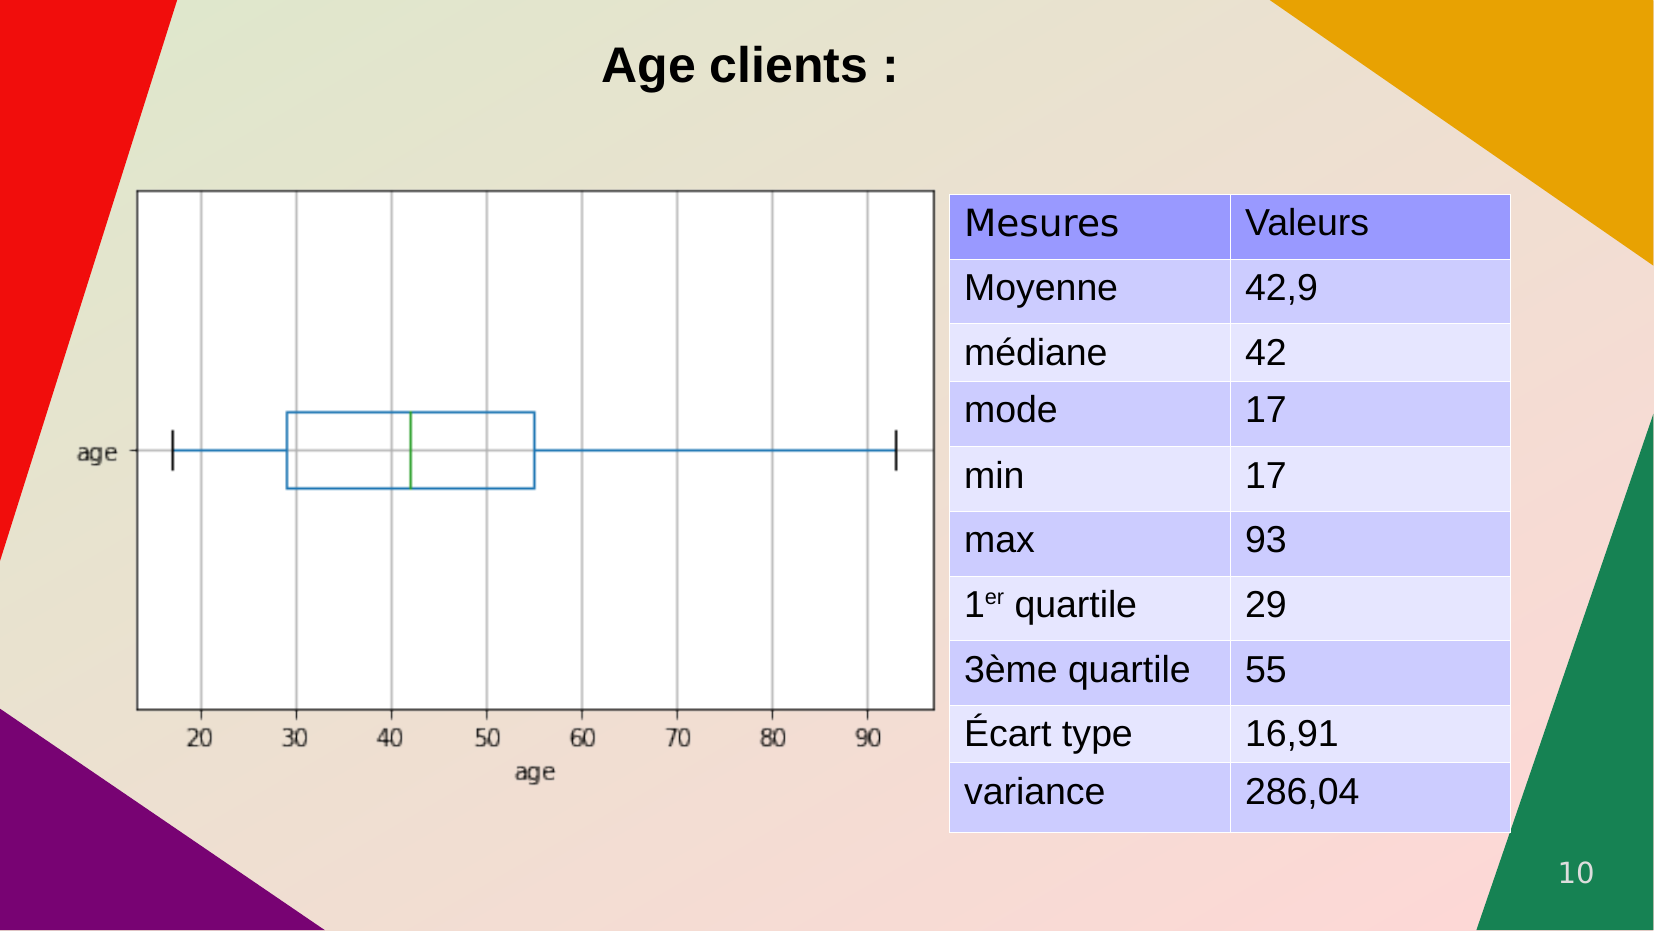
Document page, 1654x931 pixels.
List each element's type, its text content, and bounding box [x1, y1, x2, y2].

picture [58, 176, 948, 800]
table_cell 17 [1231, 447, 1510, 511]
table_cell médiane [950, 324, 1230, 381]
table_header Mesures [950, 195, 1230, 259]
table_cell 286,04 [1231, 763, 1510, 832]
table_cell 29 [1231, 577, 1510, 640]
table_cell 42,9 [1231, 260, 1510, 323]
table_cell 3ème quartile [950, 641, 1230, 705]
table_cell max [950, 512, 1230, 576]
table_cell 17 [1231, 382, 1510, 446]
table_cell 93 [1231, 512, 1510, 576]
table_cell 16,91 [1231, 706, 1510, 762]
table_header Valeurs [1231, 195, 1510, 259]
table_cell 55 [1231, 641, 1510, 705]
table_cell 42 [1231, 324, 1510, 381]
table_cell Moyenne [950, 260, 1230, 323]
table_cell Écart type [950, 706, 1230, 762]
table_cell variance [950, 763, 1230, 832]
table_cell mode [950, 382, 1230, 446]
table_cell min [950, 447, 1230, 511]
text_box Age clients : [206, 29, 1295, 148]
table_cell 1er quartile [950, 577, 1230, 640]
